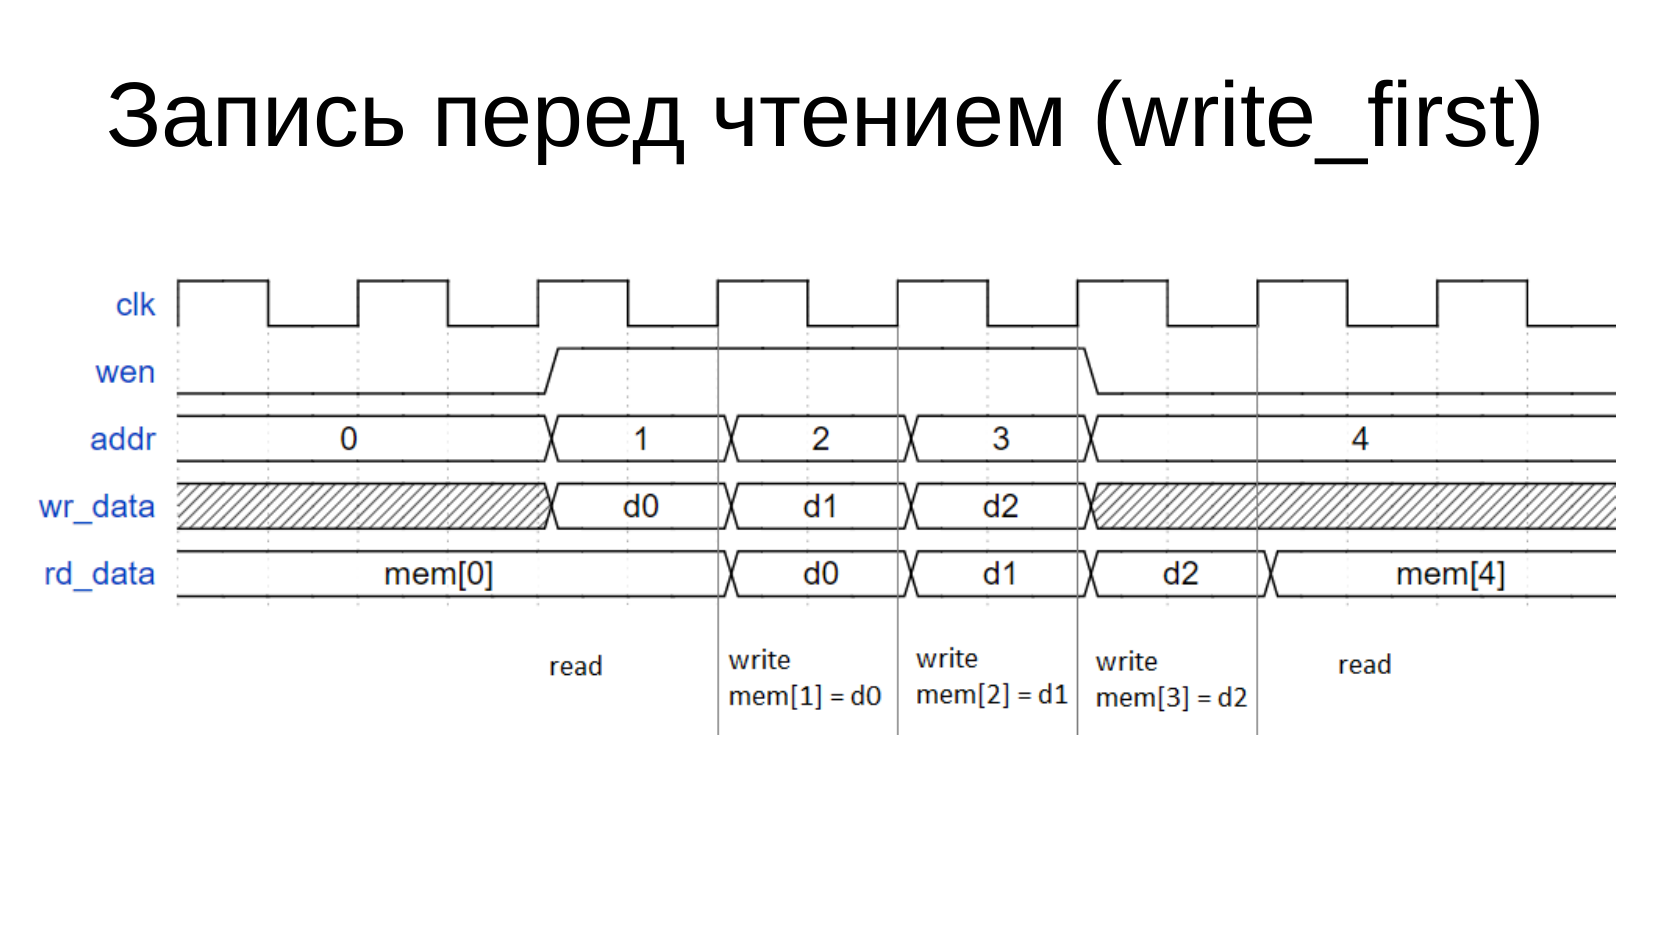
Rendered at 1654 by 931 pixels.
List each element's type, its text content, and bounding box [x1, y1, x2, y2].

title Запись перед чтением (write_first) [82, 37, 1571, 193]
picture [24, 275, 1616, 736]
